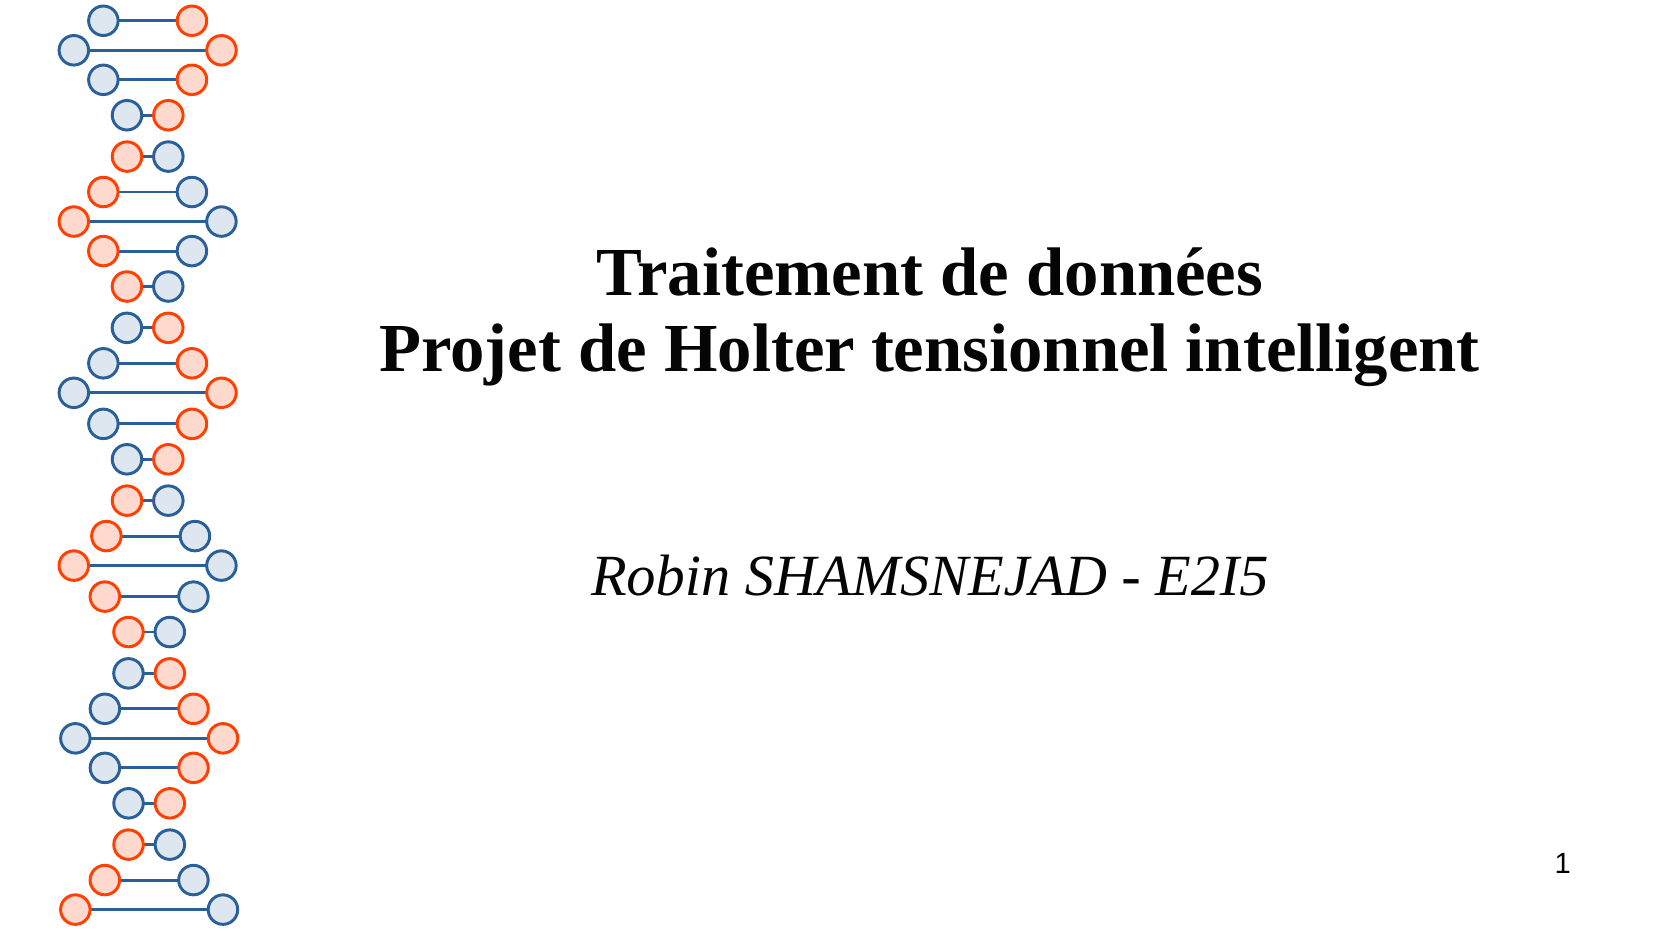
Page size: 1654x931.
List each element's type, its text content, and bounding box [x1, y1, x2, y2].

title Traitement de données Projet de Holter tensionnel intelligent [265, 206, 1595, 414]
title Robin SHAMSNEJAD - E2I5 [265, 472, 1595, 680]
